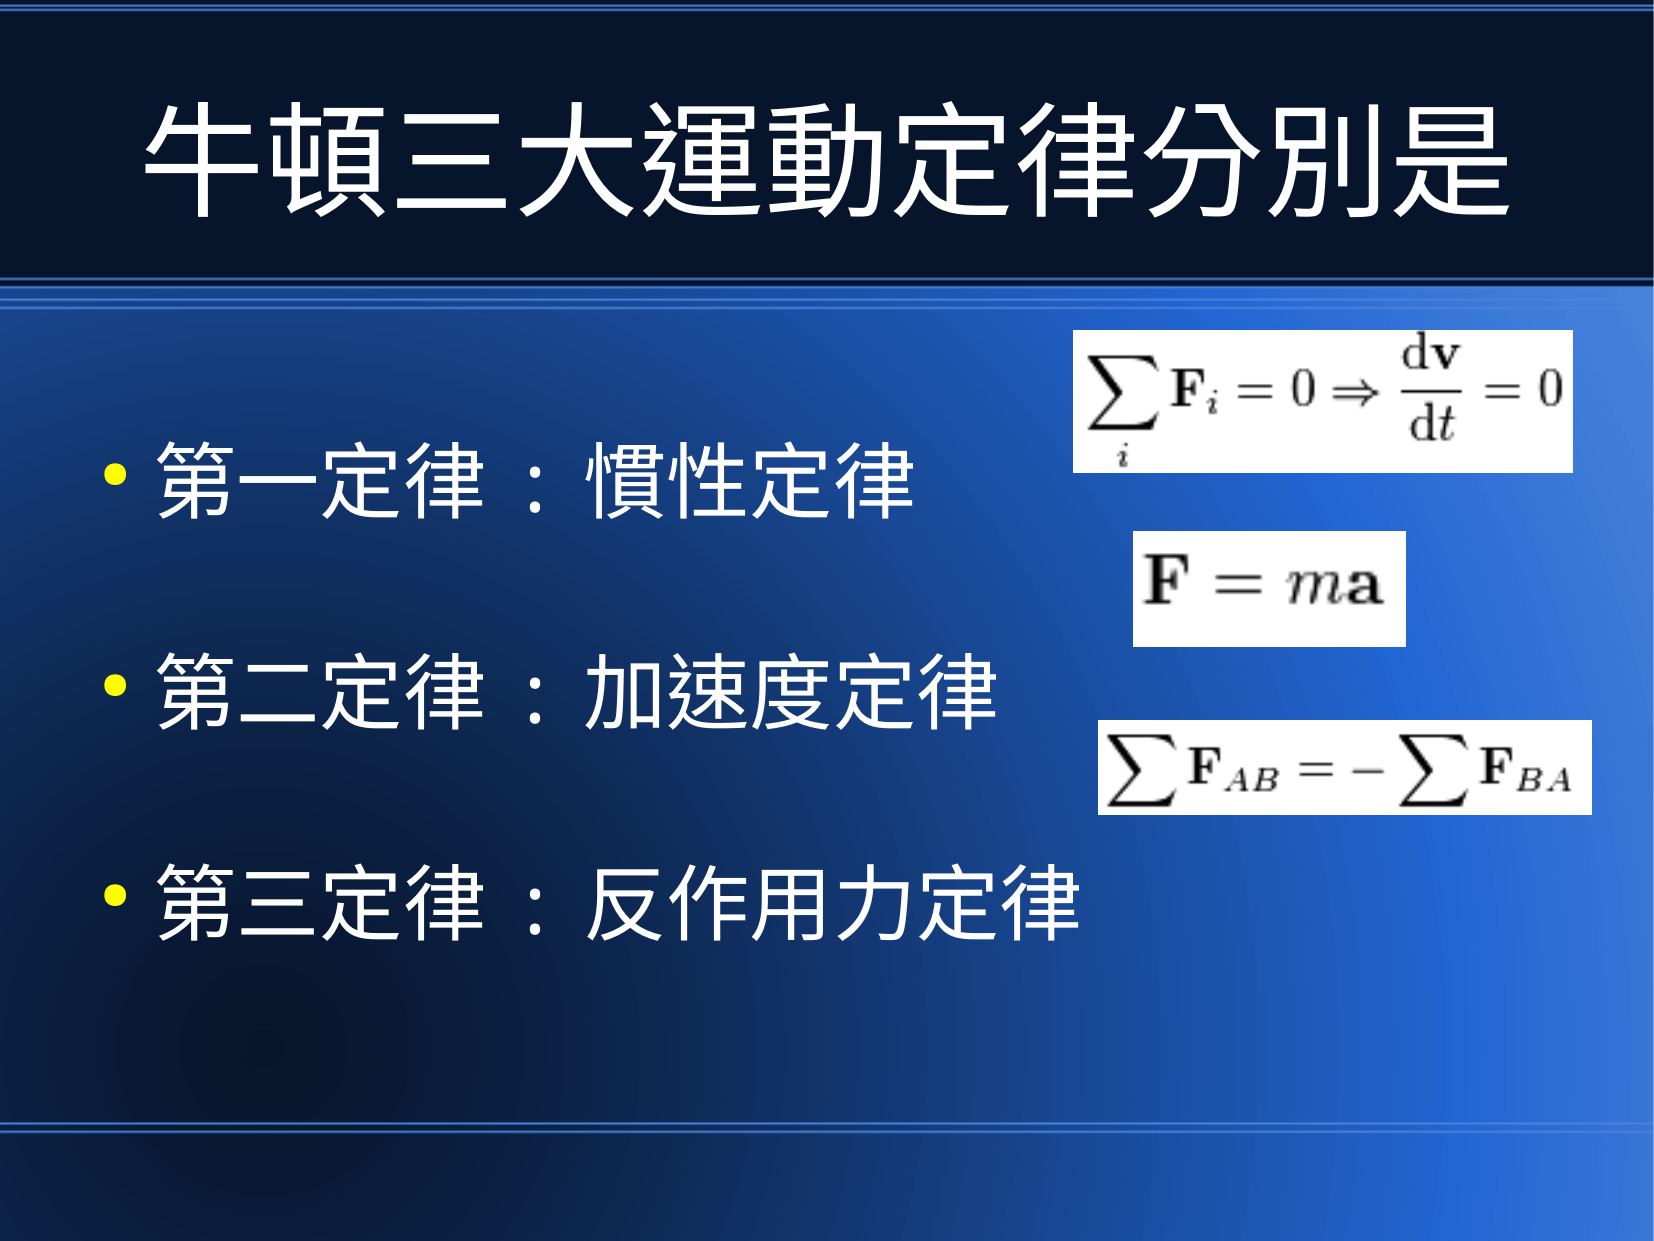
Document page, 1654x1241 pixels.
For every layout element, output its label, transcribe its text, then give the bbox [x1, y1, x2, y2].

picture [1133, 531, 1406, 647]
picture [0, 0, 1654, 1241]
title 牛頓三大運動定律分別是 [82, 49, 1571, 257]
list 第一定律:慣性定律 第二定律:加速度定律 第三定律:反作用力定律 [82, 355, 1571, 1241]
